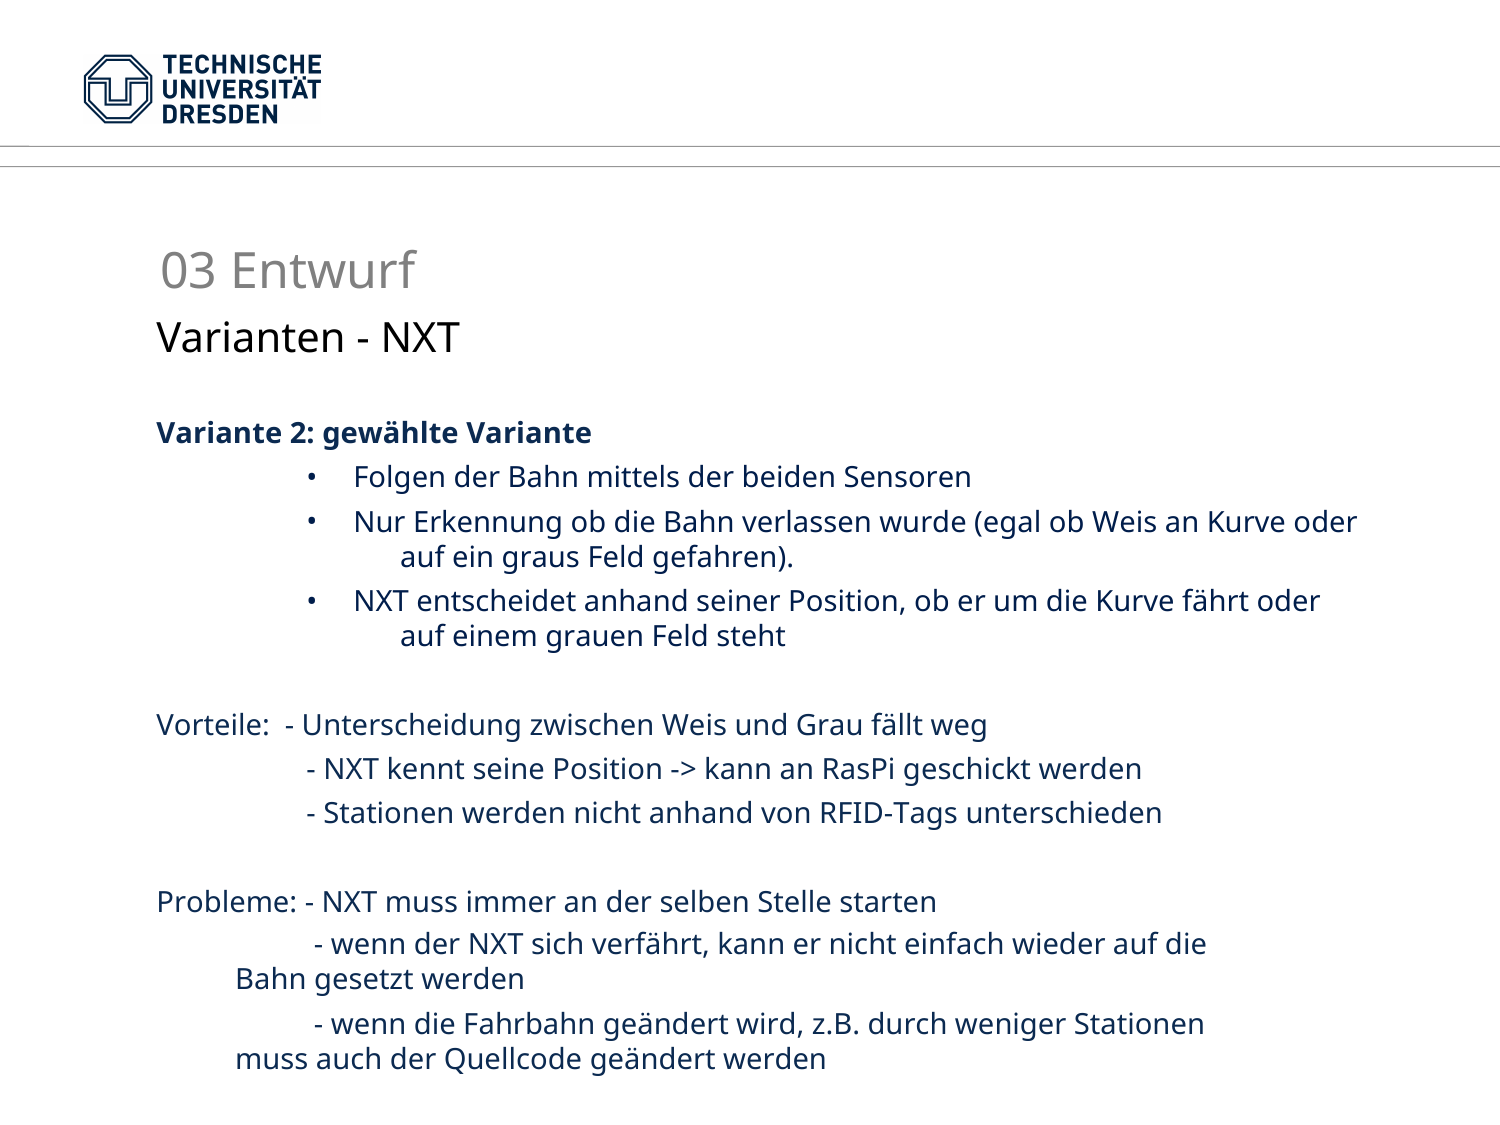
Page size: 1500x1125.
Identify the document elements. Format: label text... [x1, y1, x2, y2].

picture [83, 54, 321, 124]
text_box Varianten - NXT [156, 299, 1388, 363]
text_box Variante 2: gewählte Variante Folgen der Bahn mittels der beiden Sensoren Nur Erkennung ob die Bahn verlassen wurde (egal ob Weis an Kurve oder auf ein graus Feld gefahren). NXT entscheidet anhand seiner Position, ob er um die Kurve fährt oder auf einem grauen Feld steht Vorteile: - Unterscheidung zwischen Weis und Grau fällt weg - NXT kennt seine Position -> kann an RasPi geschickt werden - Stationen werden nicht anhand von RFID-Tags unterschieden Probleme: - NXT muss immer an der selben Stelle starten - wenn der NXT sich verfährt, kann er nicht einfach wieder auf die Bahn gesetzt werden - wenn die Fahrbahn geändert wird, z.B. durch weniger Stationen muss auch der Quellcode geändert werden [156, 406, 1382, 1125]
text_box 03 Entwurf [160, 231, 1392, 307]
